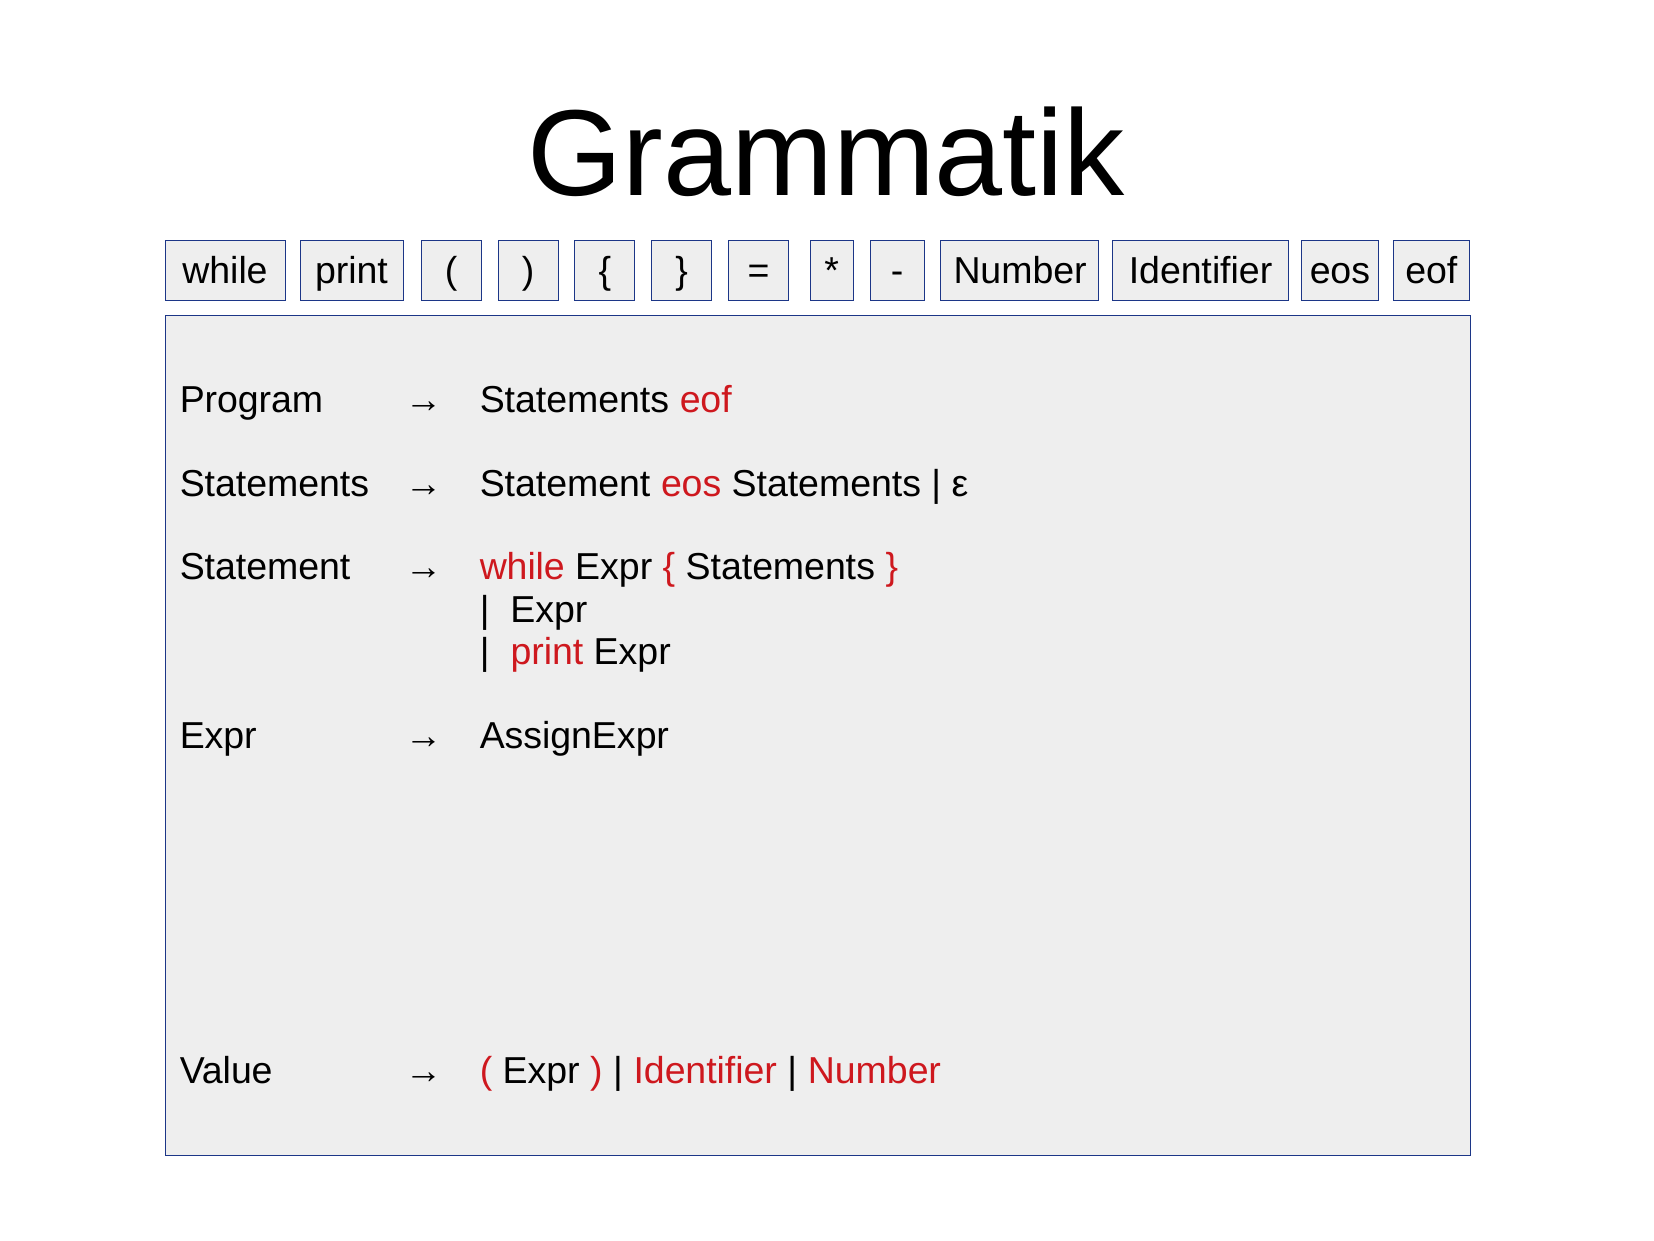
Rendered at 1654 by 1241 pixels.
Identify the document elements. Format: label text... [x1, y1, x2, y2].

text_box eof [1393, 240, 1470, 301]
text_box print [300, 240, 404, 301]
text_box eos [1301, 240, 1379, 301]
text_box while [165, 240, 286, 301]
text_box = [728, 240, 789, 301]
text_box ( [421, 240, 482, 301]
text_box } [651, 240, 712, 301]
text_box * [810, 240, 854, 301]
text_box ) [498, 240, 559, 301]
text_box - [870, 240, 925, 301]
text_box { [574, 240, 635, 301]
text_box Program → Statements eof Statements → Statement eos Statements | ε Statement → while Expr { Statements } | Expr | print Expr Expr → AssignExpr Value → ( Expr ) | Identifier | Number [165, 315, 1471, 1156]
title Grammatik [82, 49, 1571, 257]
text_box Number [940, 240, 1099, 301]
text_box Identifier [1112, 240, 1289, 301]
